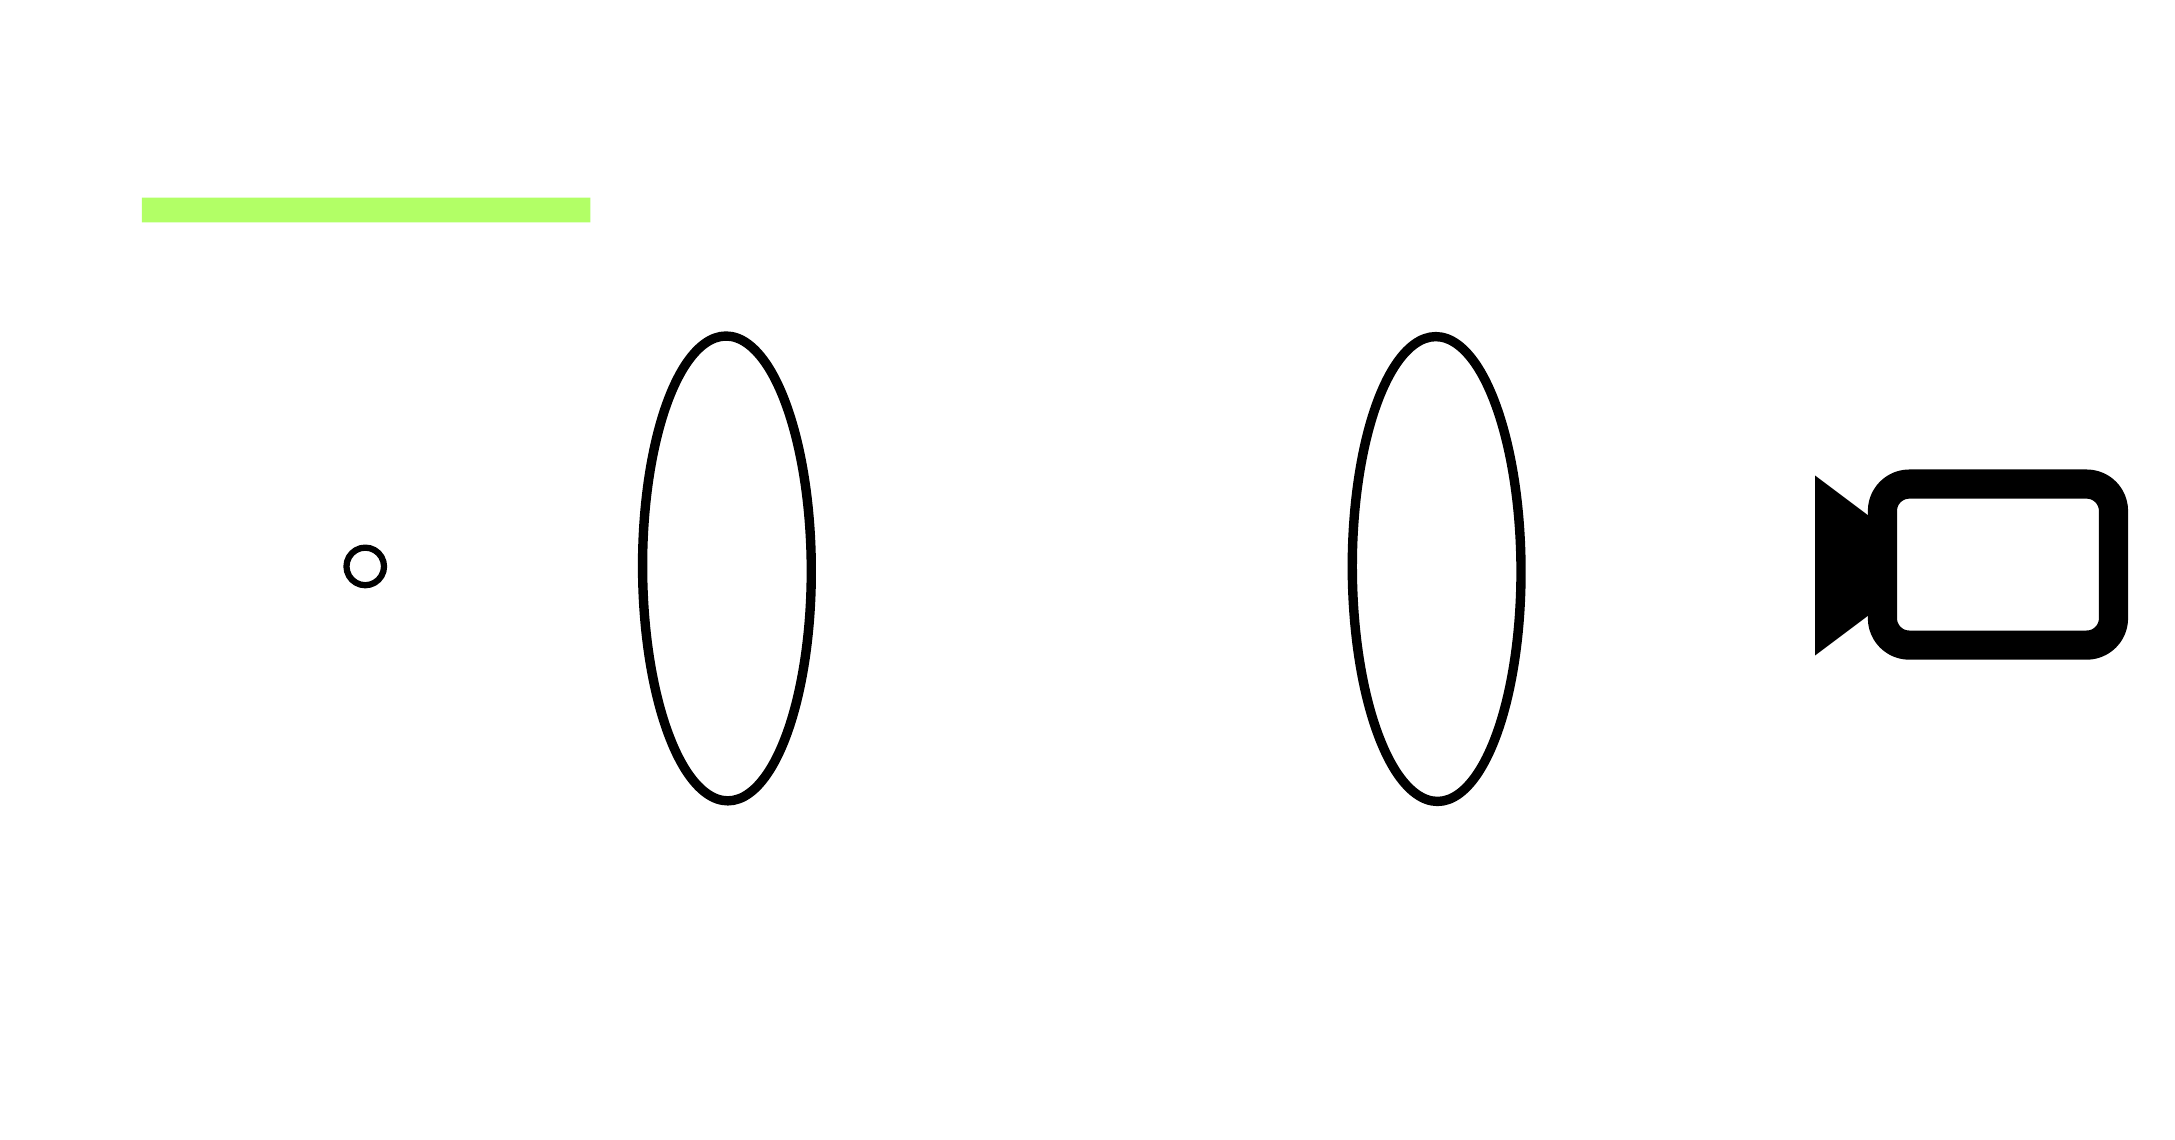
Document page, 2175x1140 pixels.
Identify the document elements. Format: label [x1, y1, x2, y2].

text_box [1882, 484, 2114, 646]
text_box [1352, 336, 1522, 802]
text_box [1815, 475, 1876, 656]
text_box [642, 336, 812, 801]
